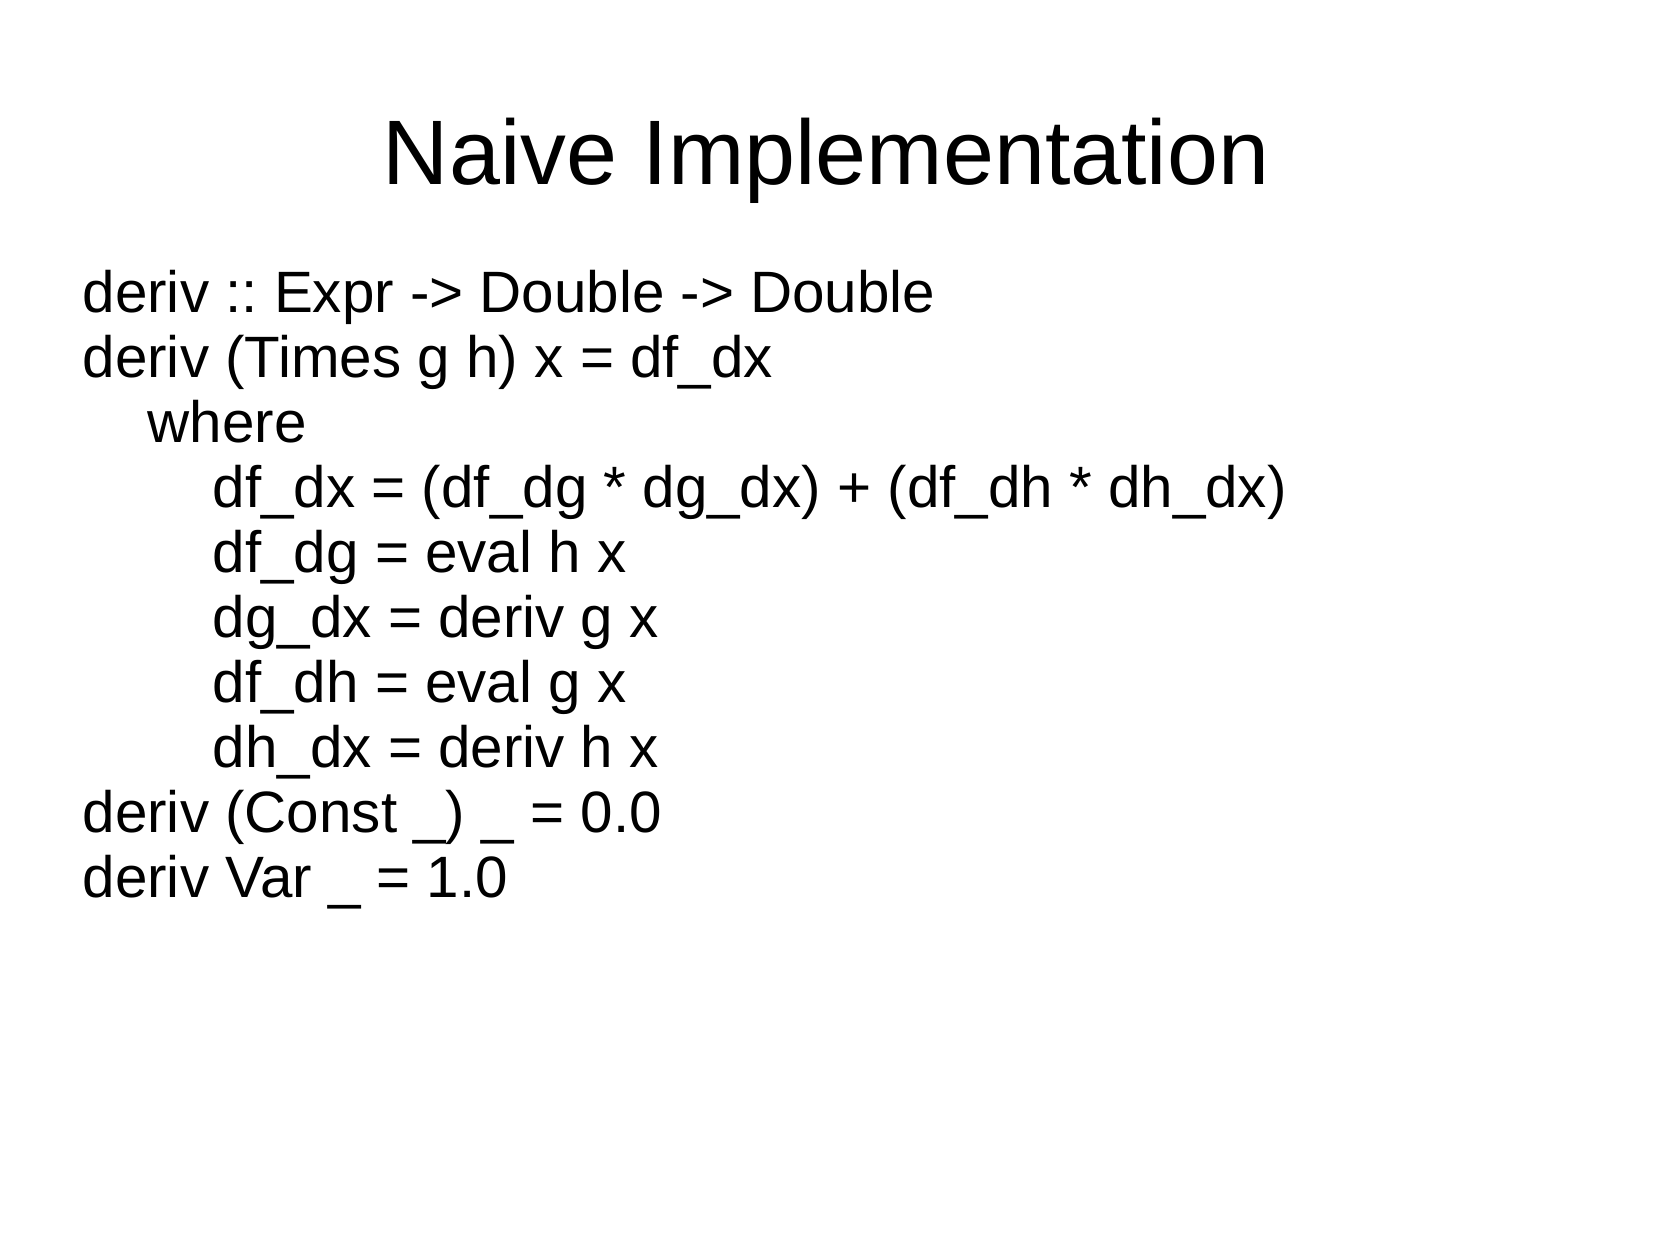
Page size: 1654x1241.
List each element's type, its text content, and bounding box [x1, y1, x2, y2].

title Naive Implementation [82, 49, 1571, 257]
subtitle deriv :: Expr -> Double -> Double deriv (Times g h) x = df_dx where df_dx = (df_dg * dg_dx) + (df_dh * dh_dx) df_dg = eval h x dg_dx = deriv g x df_dh = eval g x dh_dx = deriv h x deriv (Const _) _ = 0.0 deriv Var _ = 1.0 [82, 259, 1571, 1041]
